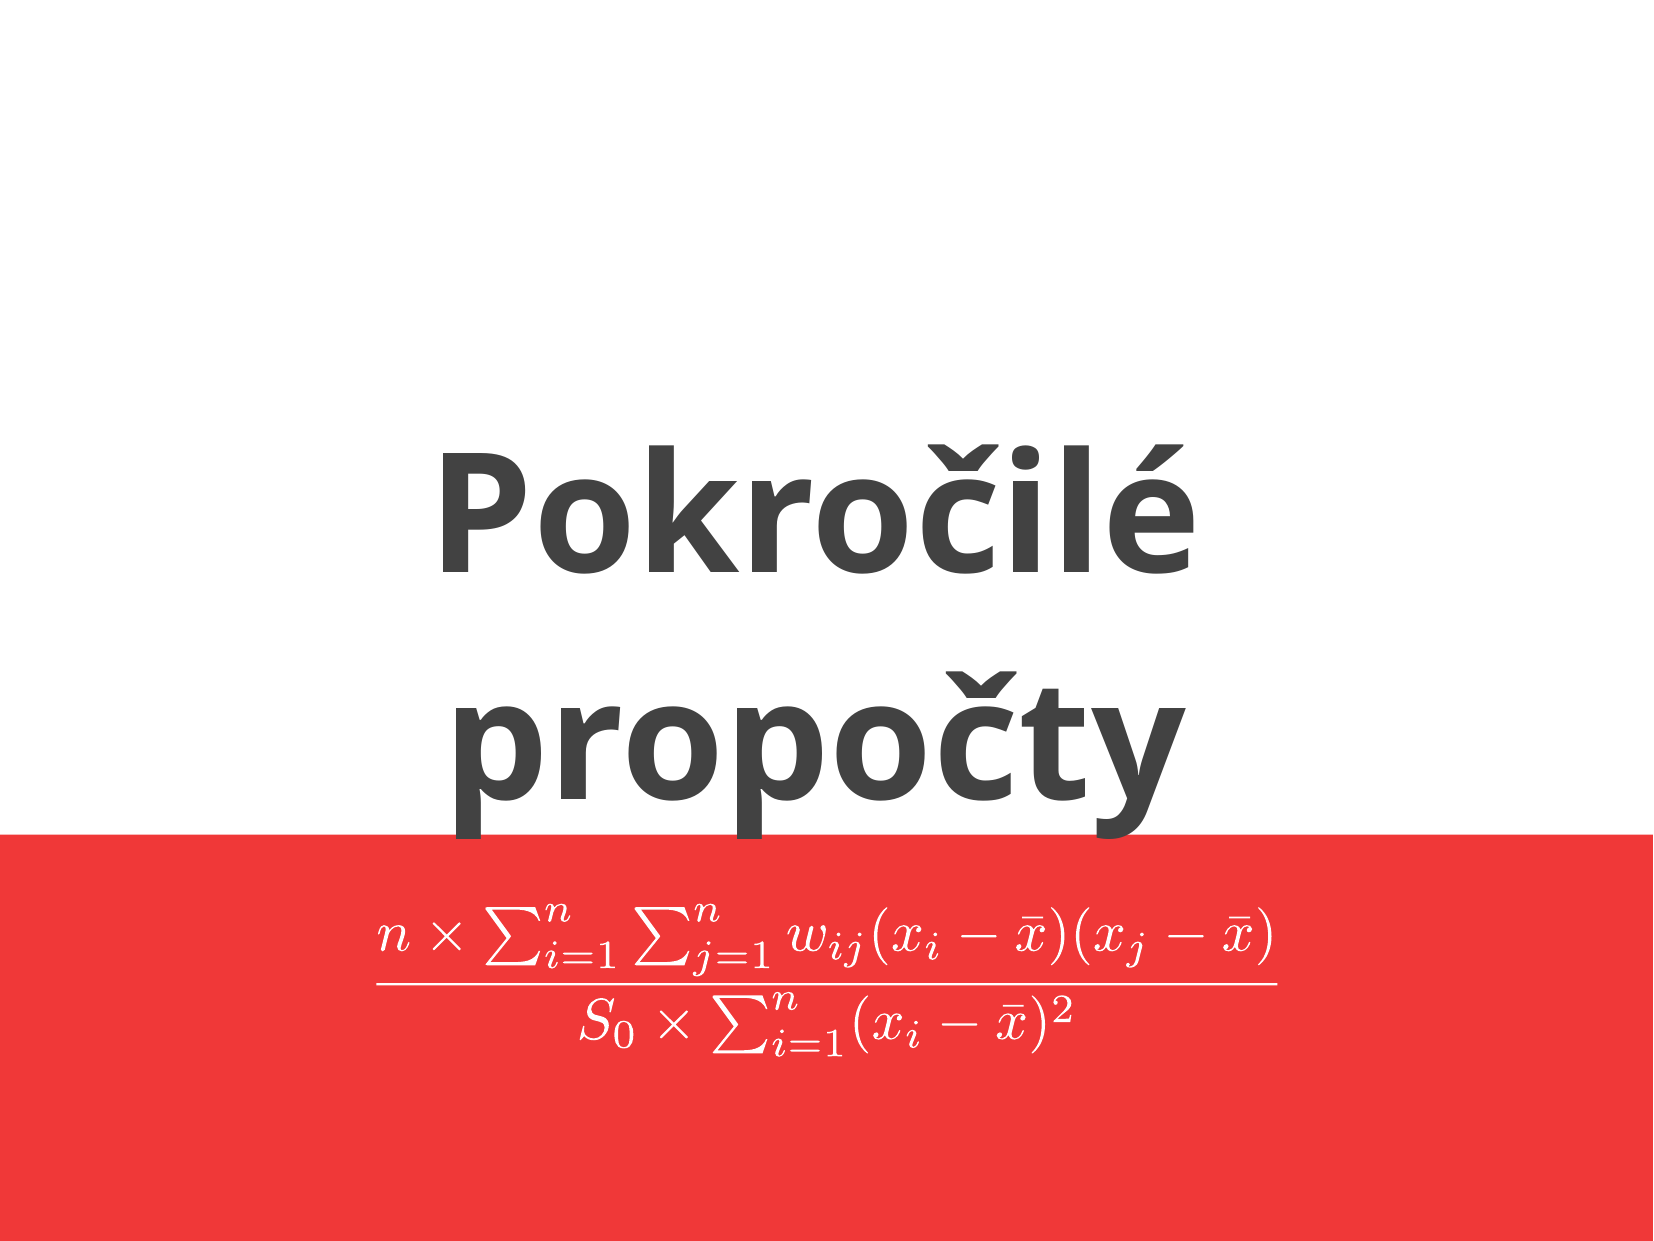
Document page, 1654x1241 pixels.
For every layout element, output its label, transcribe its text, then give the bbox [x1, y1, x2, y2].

title Pokročilé propočty [70, 430, 1559, 812]
picture [376, 903, 1278, 1057]
